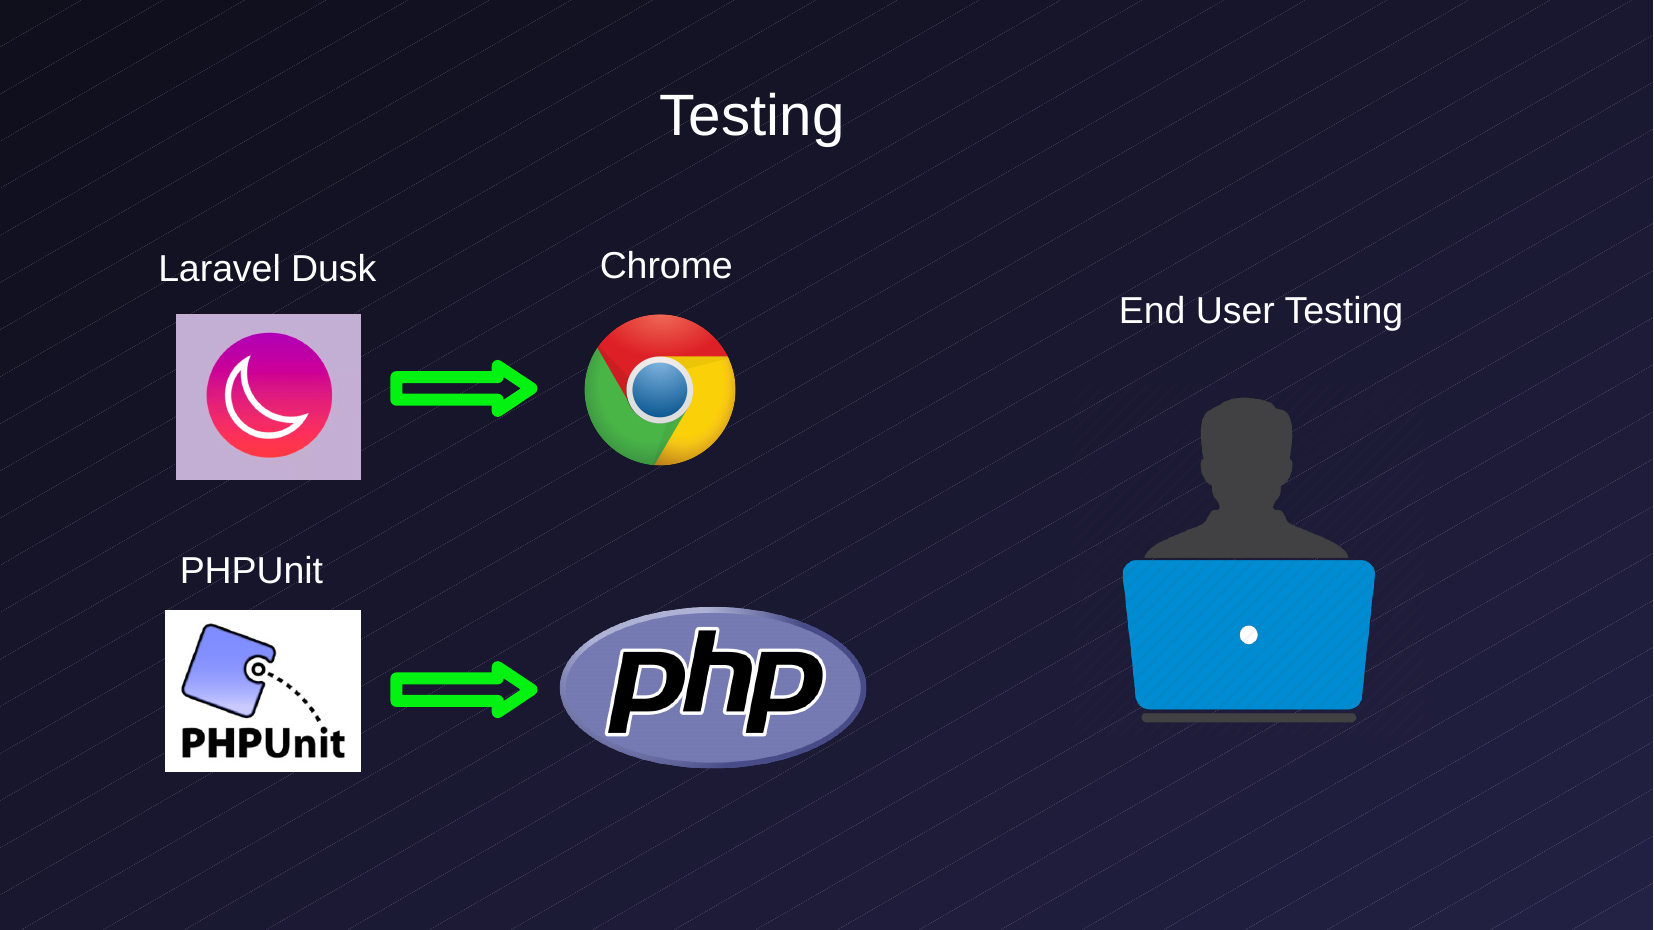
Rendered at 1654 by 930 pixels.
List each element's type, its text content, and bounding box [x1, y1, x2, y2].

text_box PHPUnit [165, 542, 376, 600]
picture [584, 314, 736, 466]
text_box End User Testing [1104, 282, 1435, 345]
text_box Testing [645, 75, 916, 155]
picture [165, 610, 361, 772]
picture [176, 314, 361, 480]
picture [555, 602, 871, 773]
text_box Chrome [585, 237, 781, 295]
text_box Laravel Dusk [143, 240, 414, 297]
picture [1068, 379, 1429, 740]
